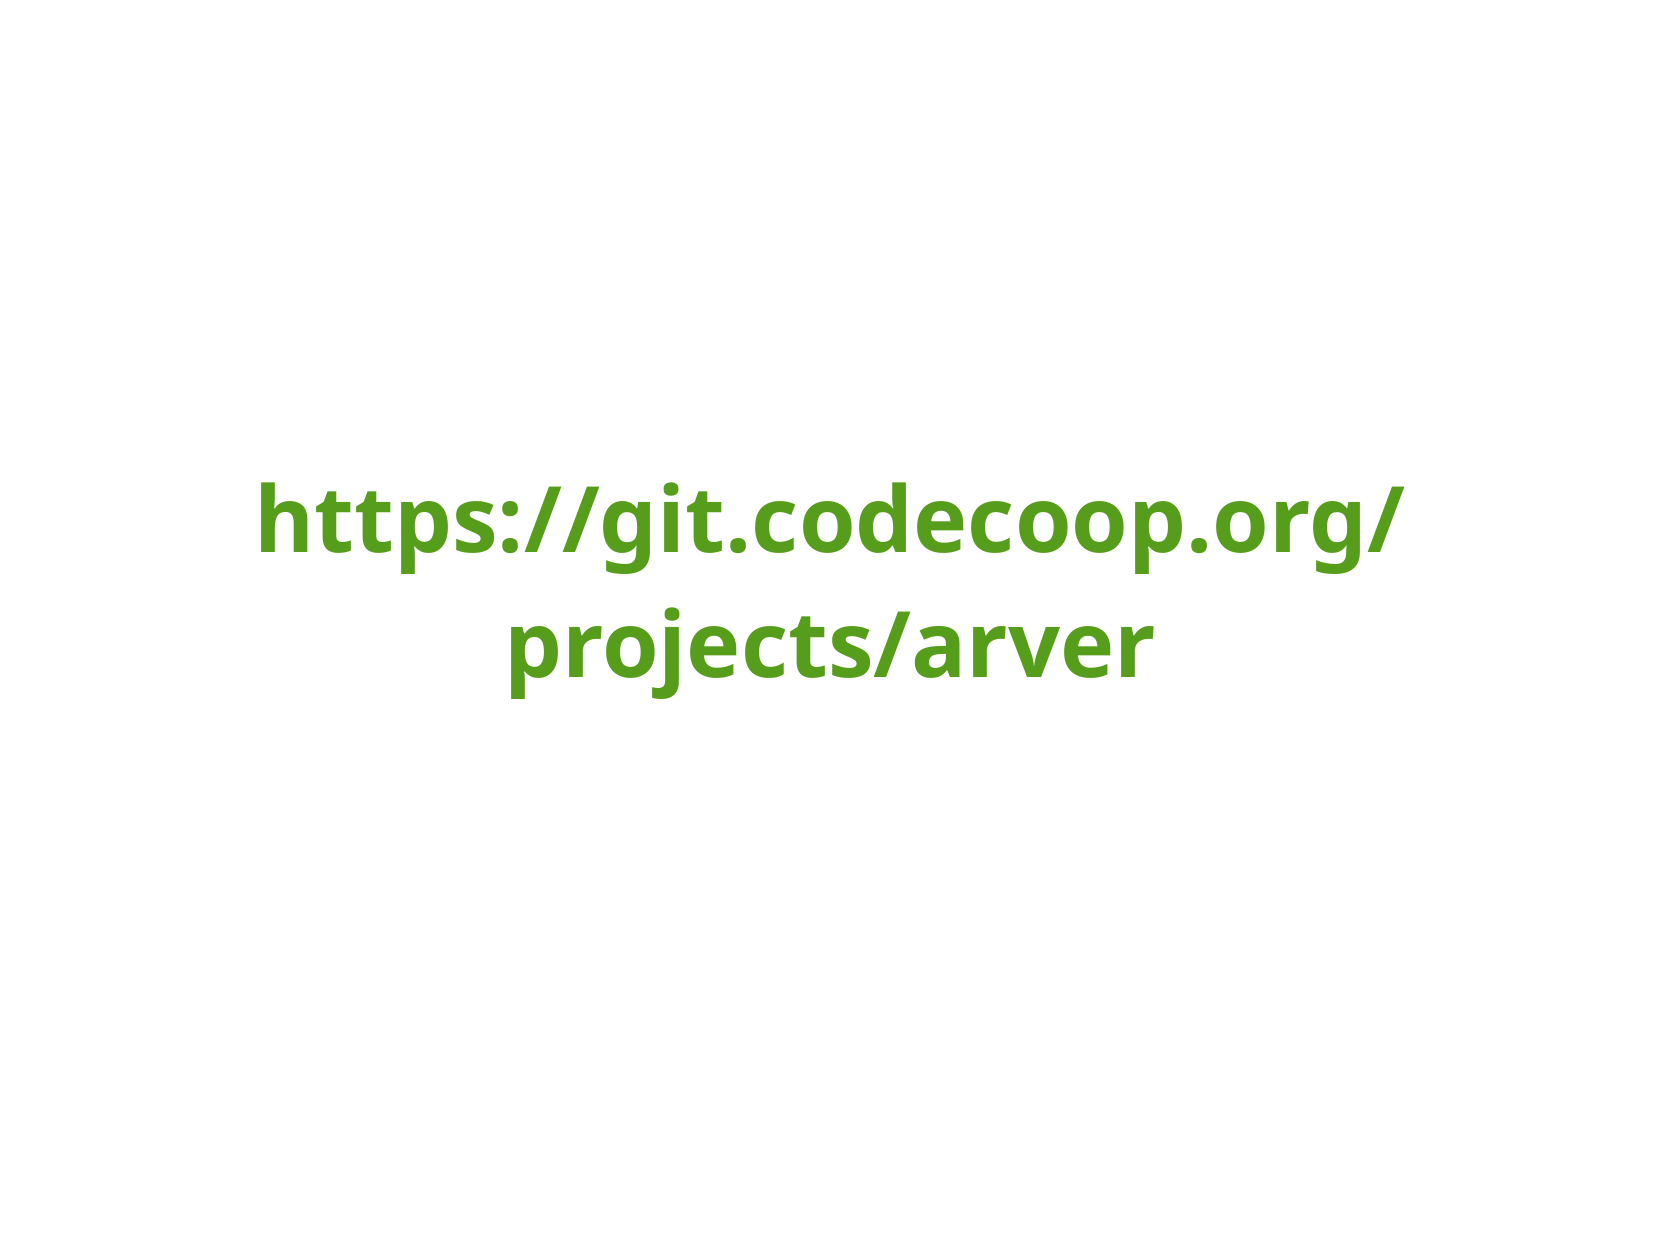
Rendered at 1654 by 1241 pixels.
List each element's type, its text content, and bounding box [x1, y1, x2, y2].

title https://git.codecoop.org/projects/arver [86, 475, 1576, 683]
